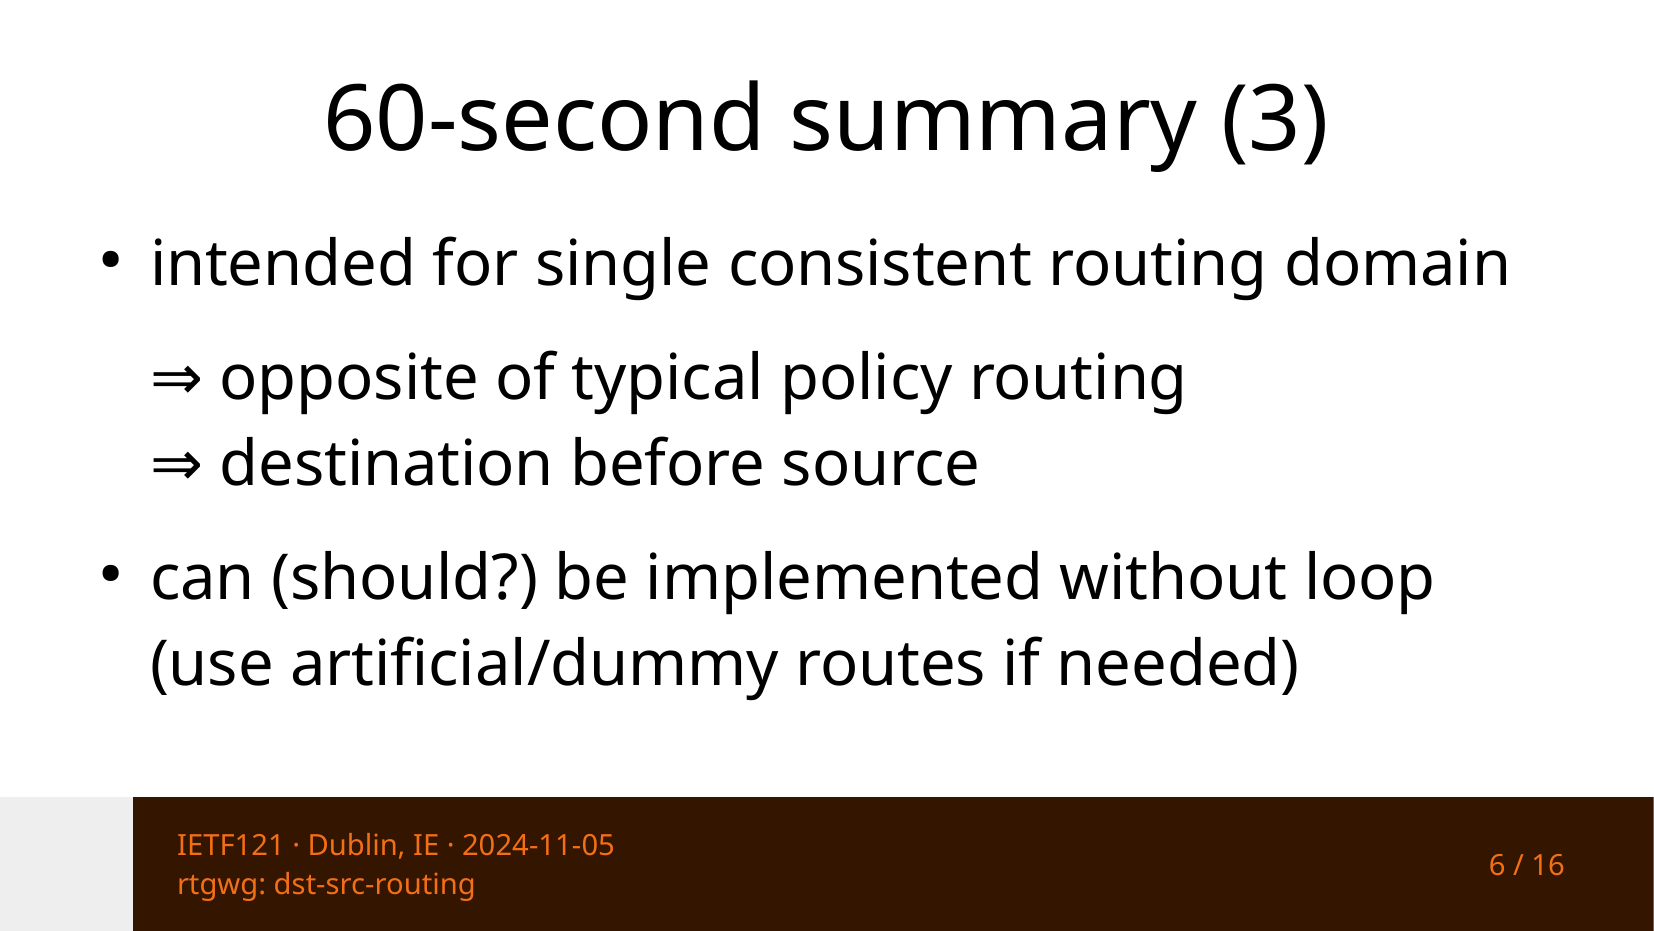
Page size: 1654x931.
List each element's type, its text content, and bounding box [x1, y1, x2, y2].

title 60-second summary (3) [82, 37, 1571, 193]
list intended for single consistent routing domain ⇒ opposite of typical policy routing ⇒ destination before source can (should?) be implemented without loop (use artificial/dummy routes if needed) [82, 217, 1571, 768]
text_box [147, 413, 1004, 484]
